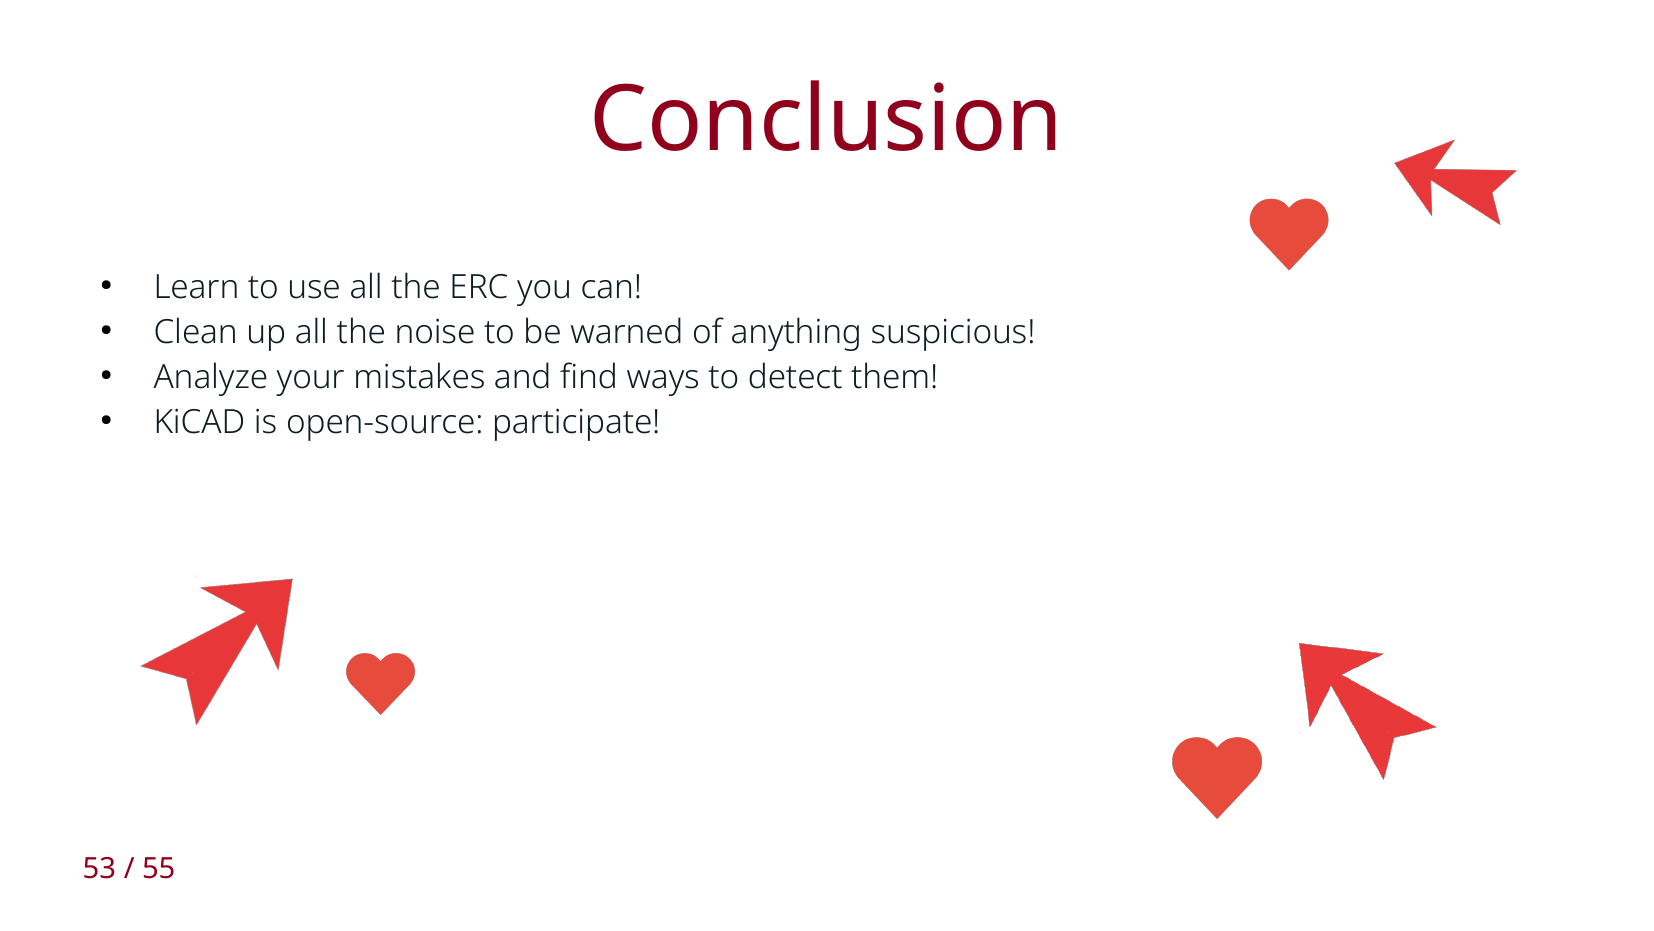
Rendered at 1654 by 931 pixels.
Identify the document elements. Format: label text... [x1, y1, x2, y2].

picture [1288, 638, 1442, 785]
picture [343, 644, 418, 718]
picture [134, 562, 298, 734]
picture [1385, 108, 1541, 262]
picture [1246, 188, 1332, 274]
list Learn to use all the ERC you can! Clean up all the noise to be warned of anything suspicious! Analyze your mistakes and find ways to detect them! KiCAD is open-source: participate! [82, 217, 1571, 758]
picture [1168, 725, 1266, 823]
title Conclusion [82, 37, 1571, 193]
